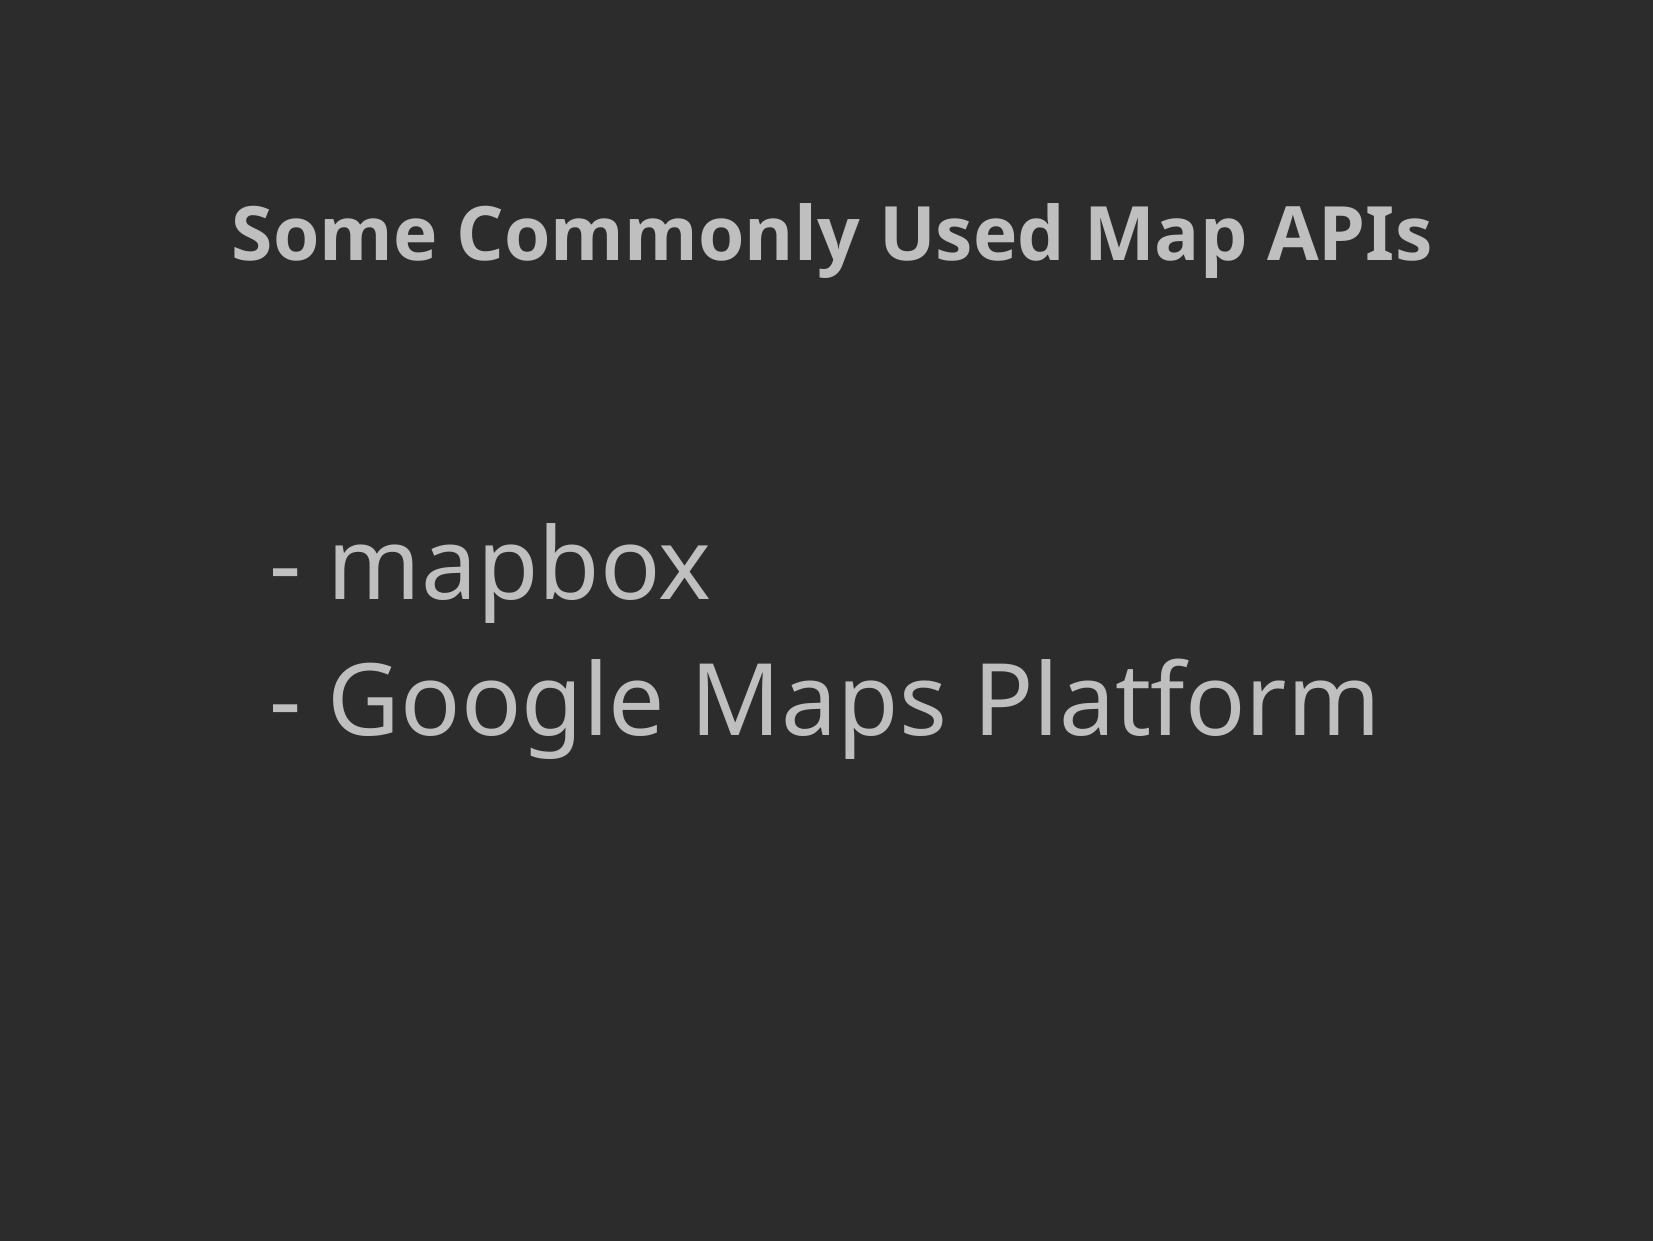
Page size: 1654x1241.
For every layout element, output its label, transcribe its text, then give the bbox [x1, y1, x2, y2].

text_box - mapbox - Google Maps Platform [255, 432, 1471, 825]
text_box Some Commonly Used Map APIs [135, 146, 1531, 316]
